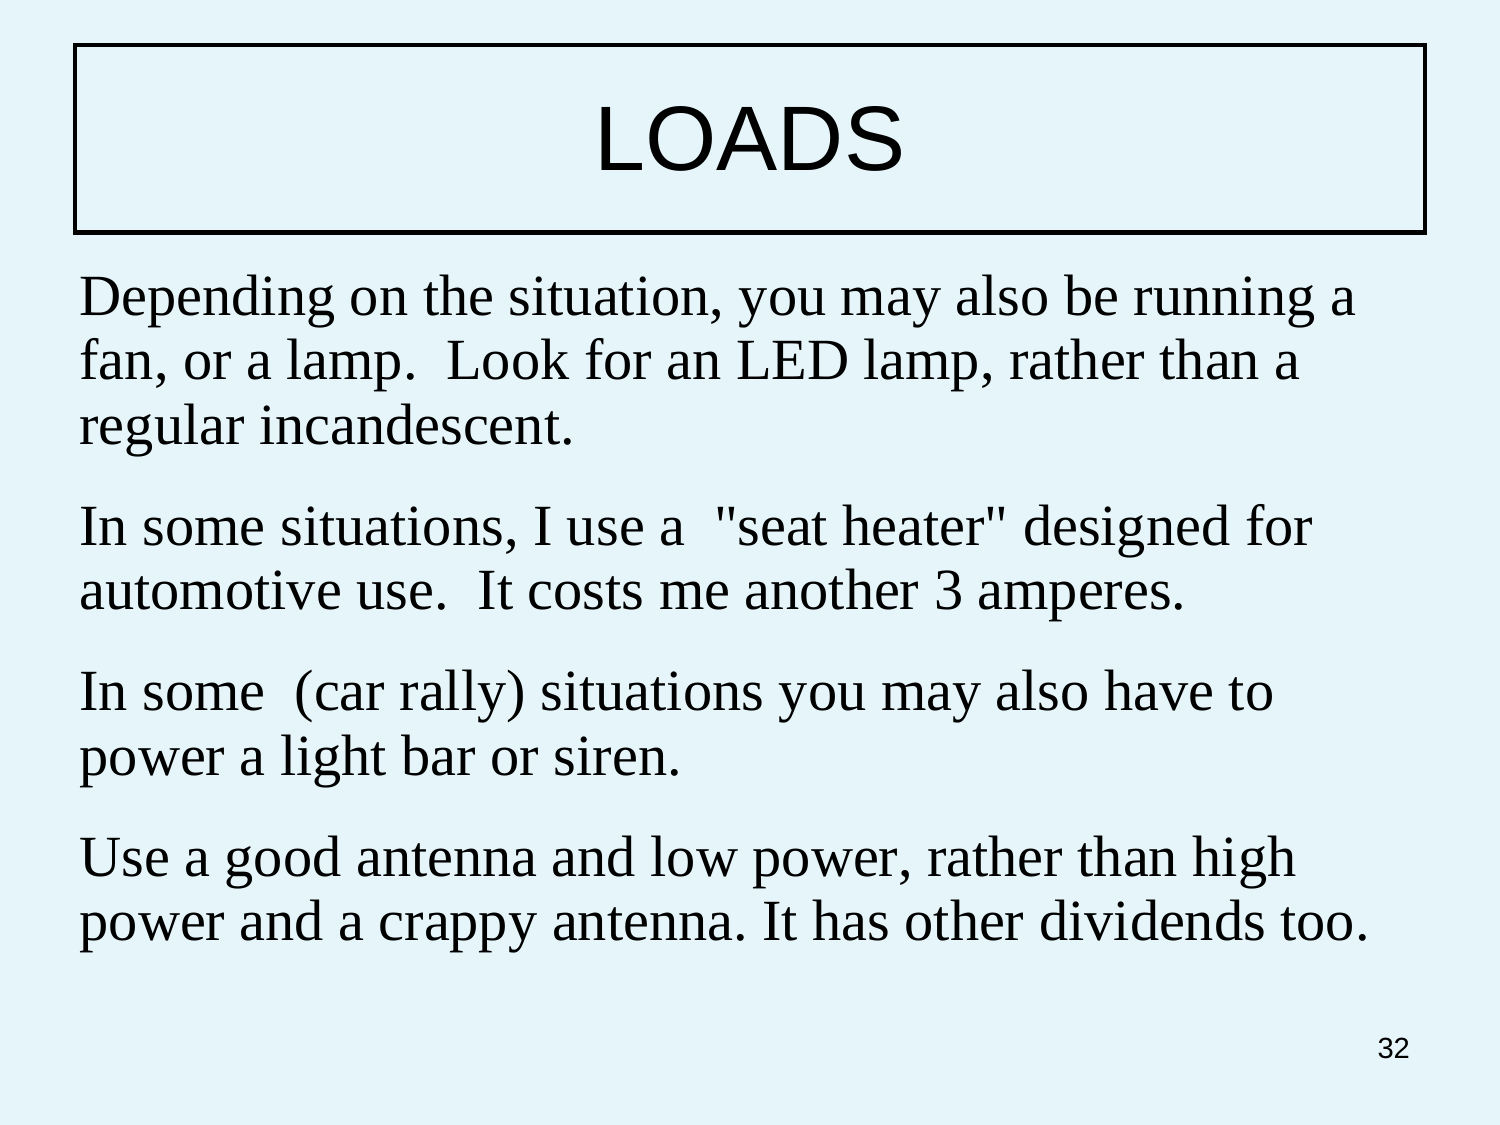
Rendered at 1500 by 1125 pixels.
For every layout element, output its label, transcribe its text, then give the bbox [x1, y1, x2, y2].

text_box Depending on the situation, you may also be running a fan, or a lamp. Look for an LED lamp, rather than a regular incandescent. In some situations, I use a "seat heater" designed for automotive use. It costs me another 3 amperes. In some (car rally) situations you may also have to power a light bar or siren. Use a good antenna and low power, rather than high power and a crappy antenna. It has other dividends too. [64, 255, 1400, 962]
title LOADS [75, 45, 1426, 233]
